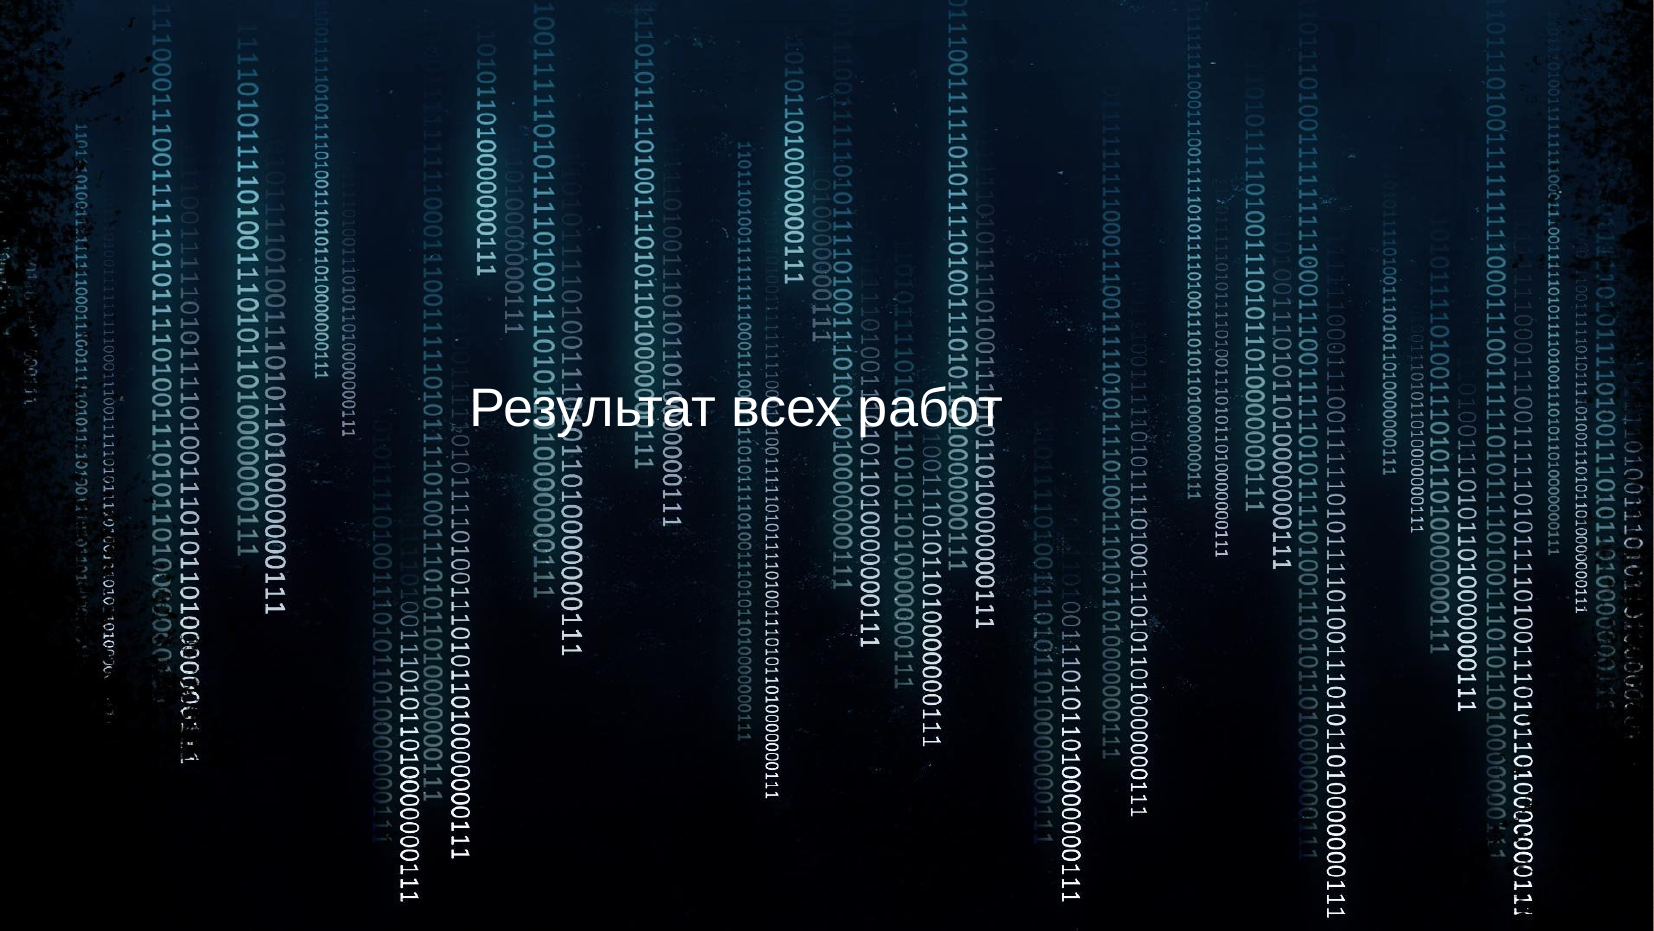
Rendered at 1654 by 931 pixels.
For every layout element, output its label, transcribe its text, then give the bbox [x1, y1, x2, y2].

text_box Результат всех работ [454, 369, 1329, 502]
picture [0, 0, 1654, 931]
